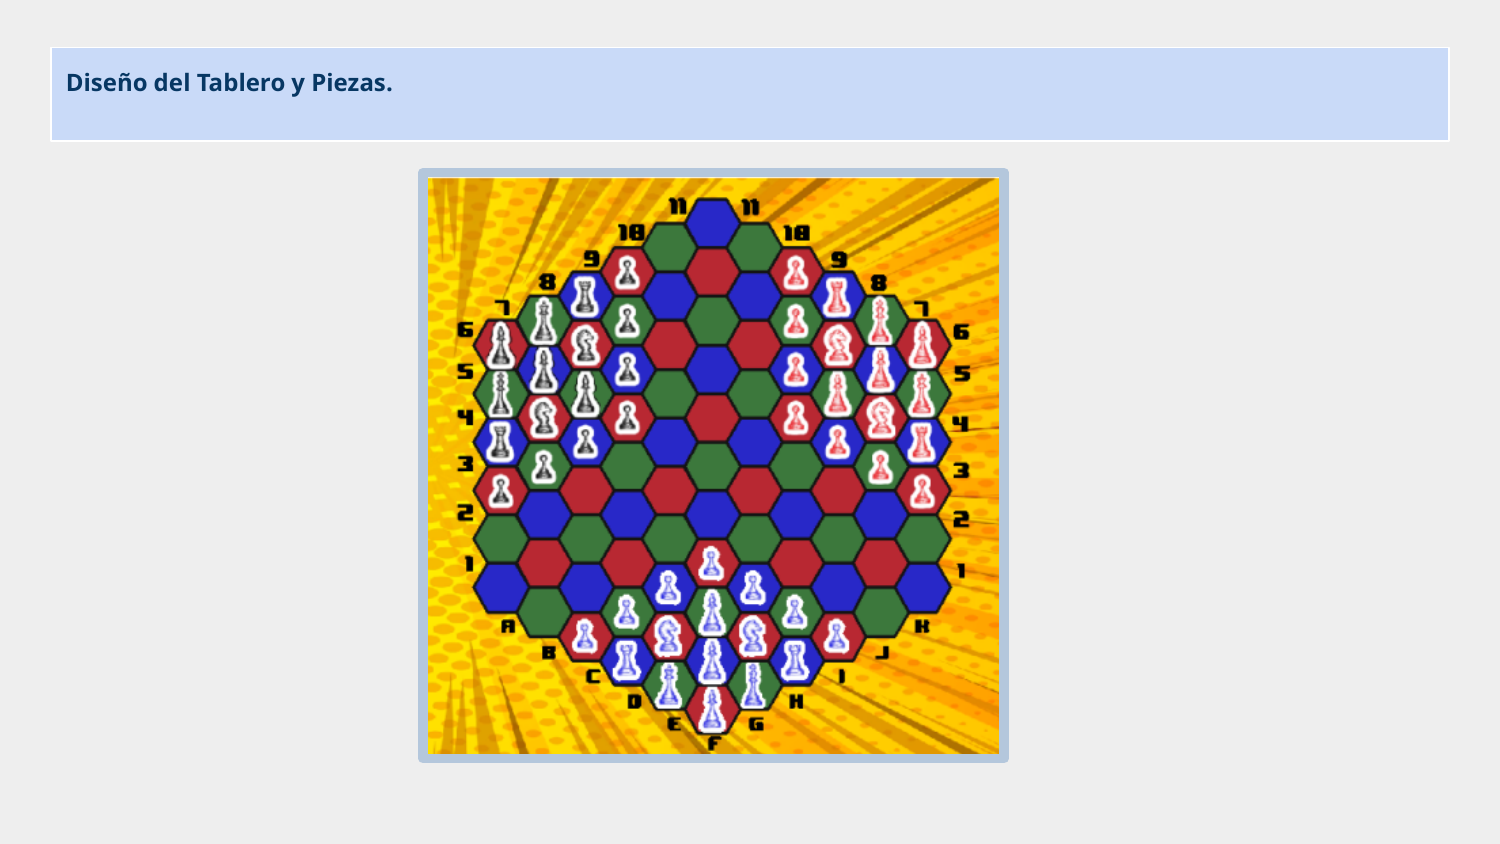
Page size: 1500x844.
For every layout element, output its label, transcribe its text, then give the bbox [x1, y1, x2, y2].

picture [427, 177, 1000, 755]
text_box Diseño del Tablero y Piezas. [50, 47, 1450, 142]
